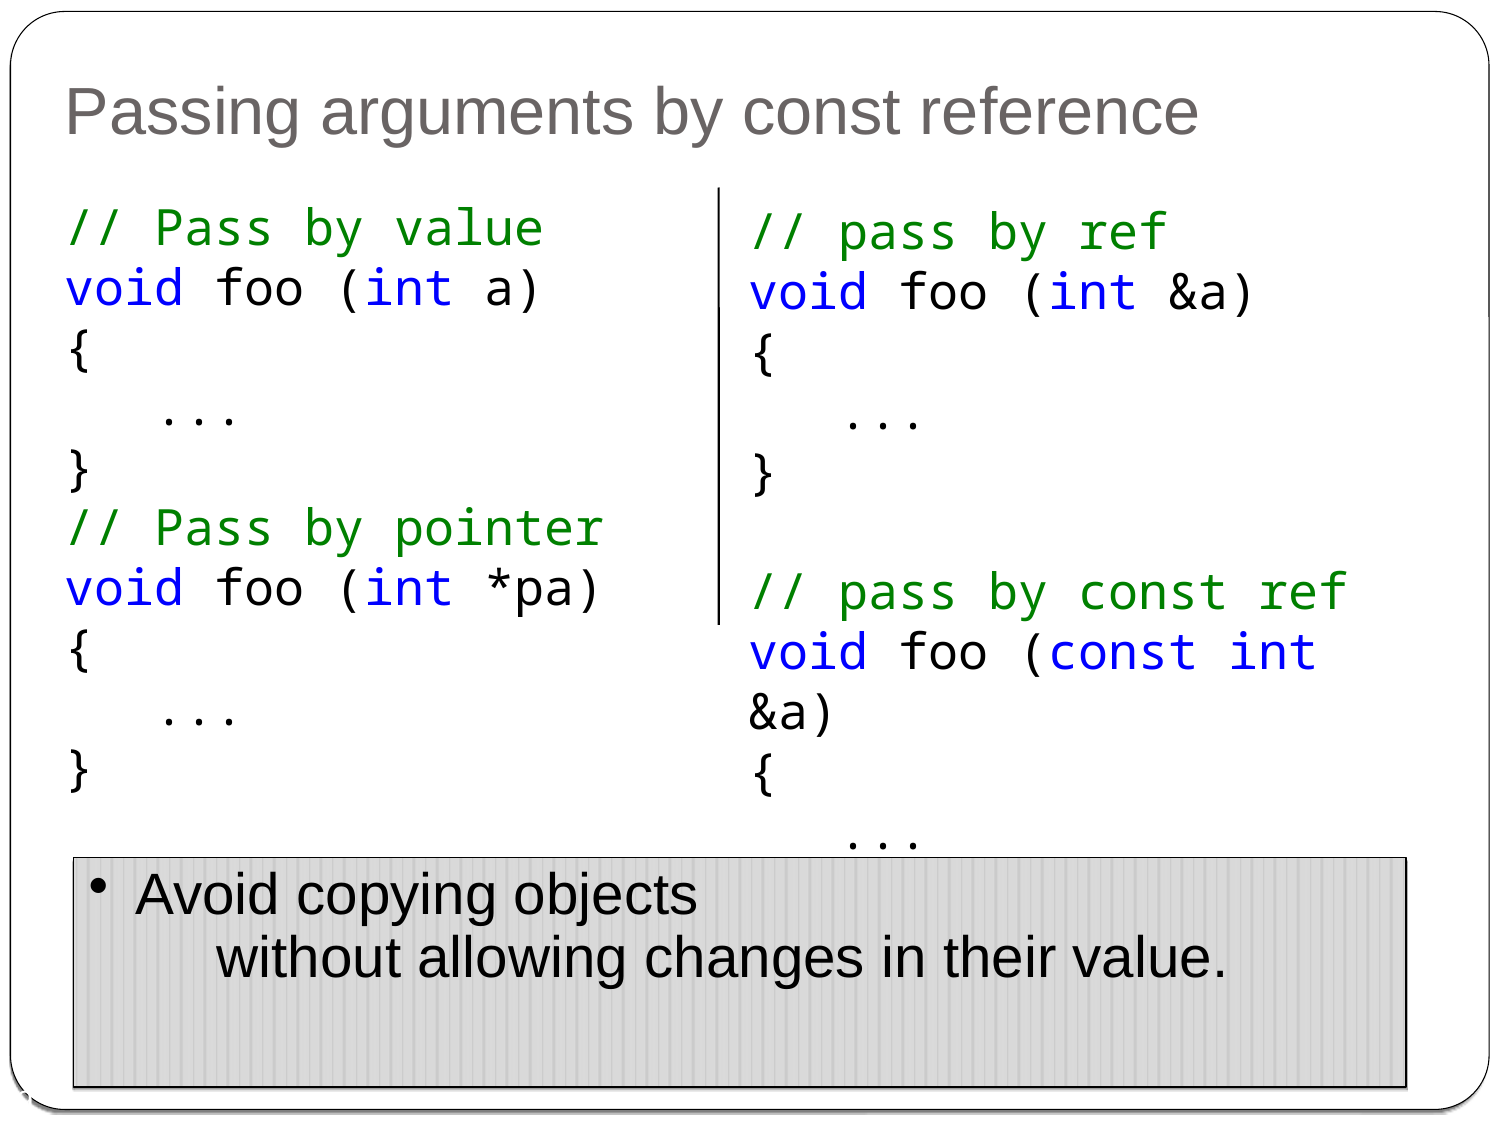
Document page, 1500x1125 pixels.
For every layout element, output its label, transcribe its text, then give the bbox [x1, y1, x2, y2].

text_box // pass by ref void foo (int &a) { ... } // pass by const ref void foo (const int &a) { ... } [718, 176, 1468, 942]
list // Pass by value void foo (int a) { ... } // Pass by pointer void foo (int *pa) { ... } [50, 187, 1450, 1125]
text_box Avoid copying objects without allowing changes in their value. [73, 857, 1407, 1087]
title Passing arguments by const reference [50, 45, 1450, 163]
slide_number <number> [0, 1074, 50, 1125]
